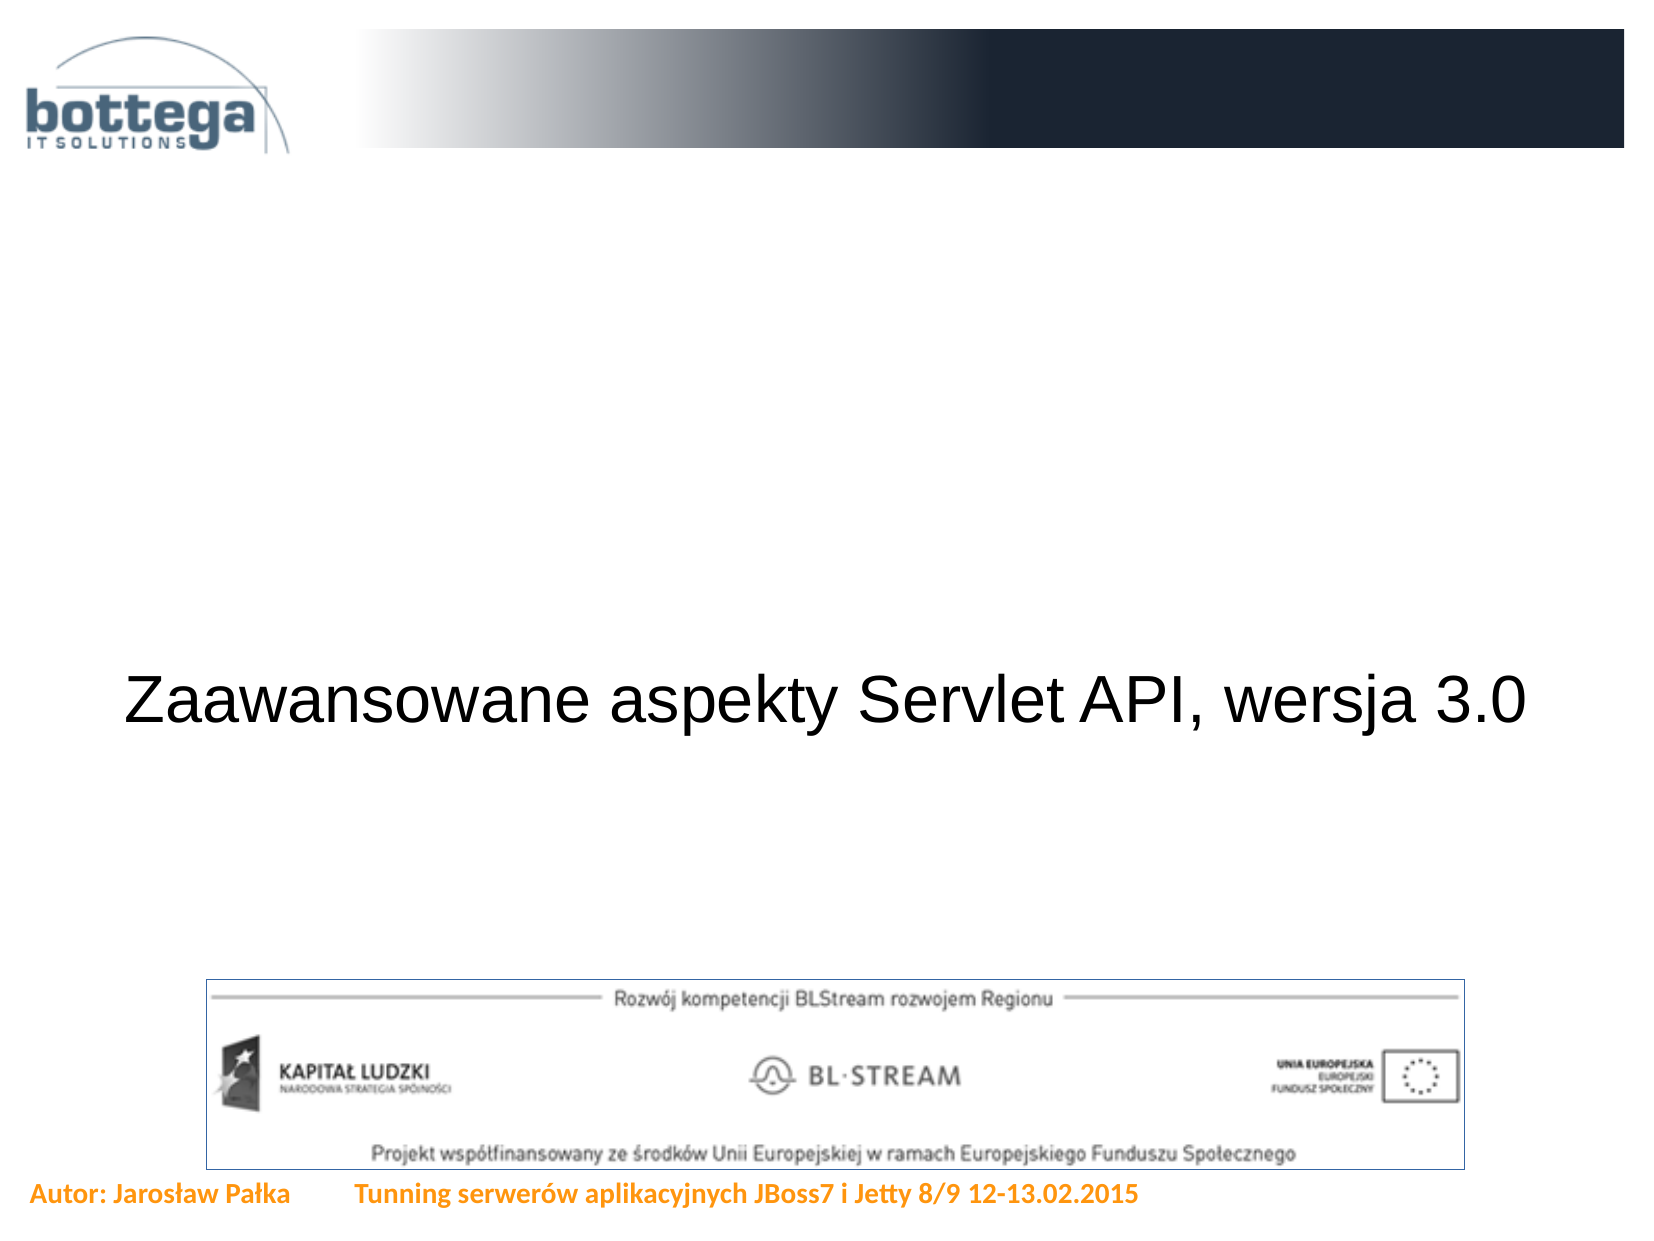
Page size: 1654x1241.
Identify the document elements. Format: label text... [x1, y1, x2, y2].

picture [17, 29, 296, 160]
picture [207, 1109, 1464, 1169]
subtitle Zaawansowane aspekty Servlet API, wersja 3.0 [82, 290, 1571, 1109]
